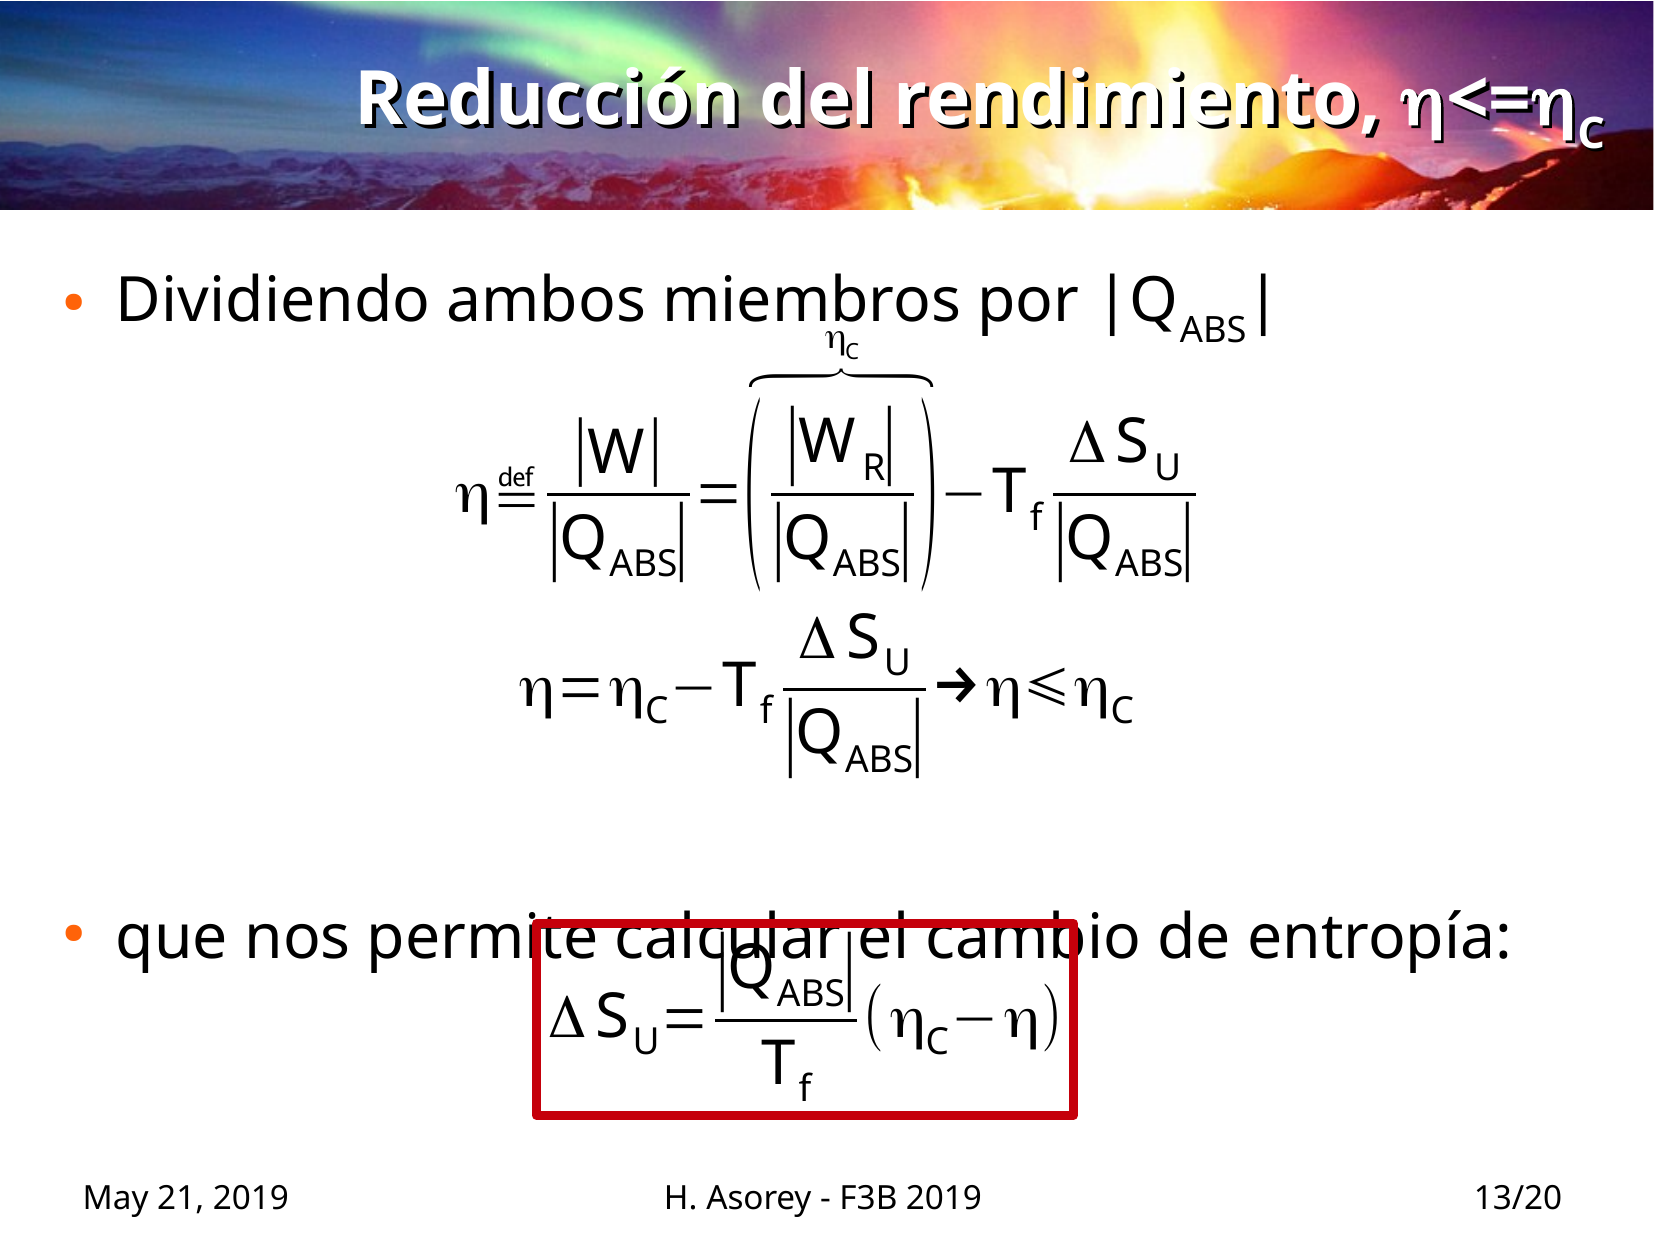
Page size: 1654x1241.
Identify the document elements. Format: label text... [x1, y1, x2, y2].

list Dividiendo ambos miembros por |QABS| que nos permite calcular el cambio de entropía: [45, 255, 1606, 1156]
picture [0, 1, 1654, 210]
title Reducción del rendimiento, h<=hC [45, 15, 1606, 191]
chart [447, 330, 1206, 781]
chart [541, 928, 1069, 1111]
